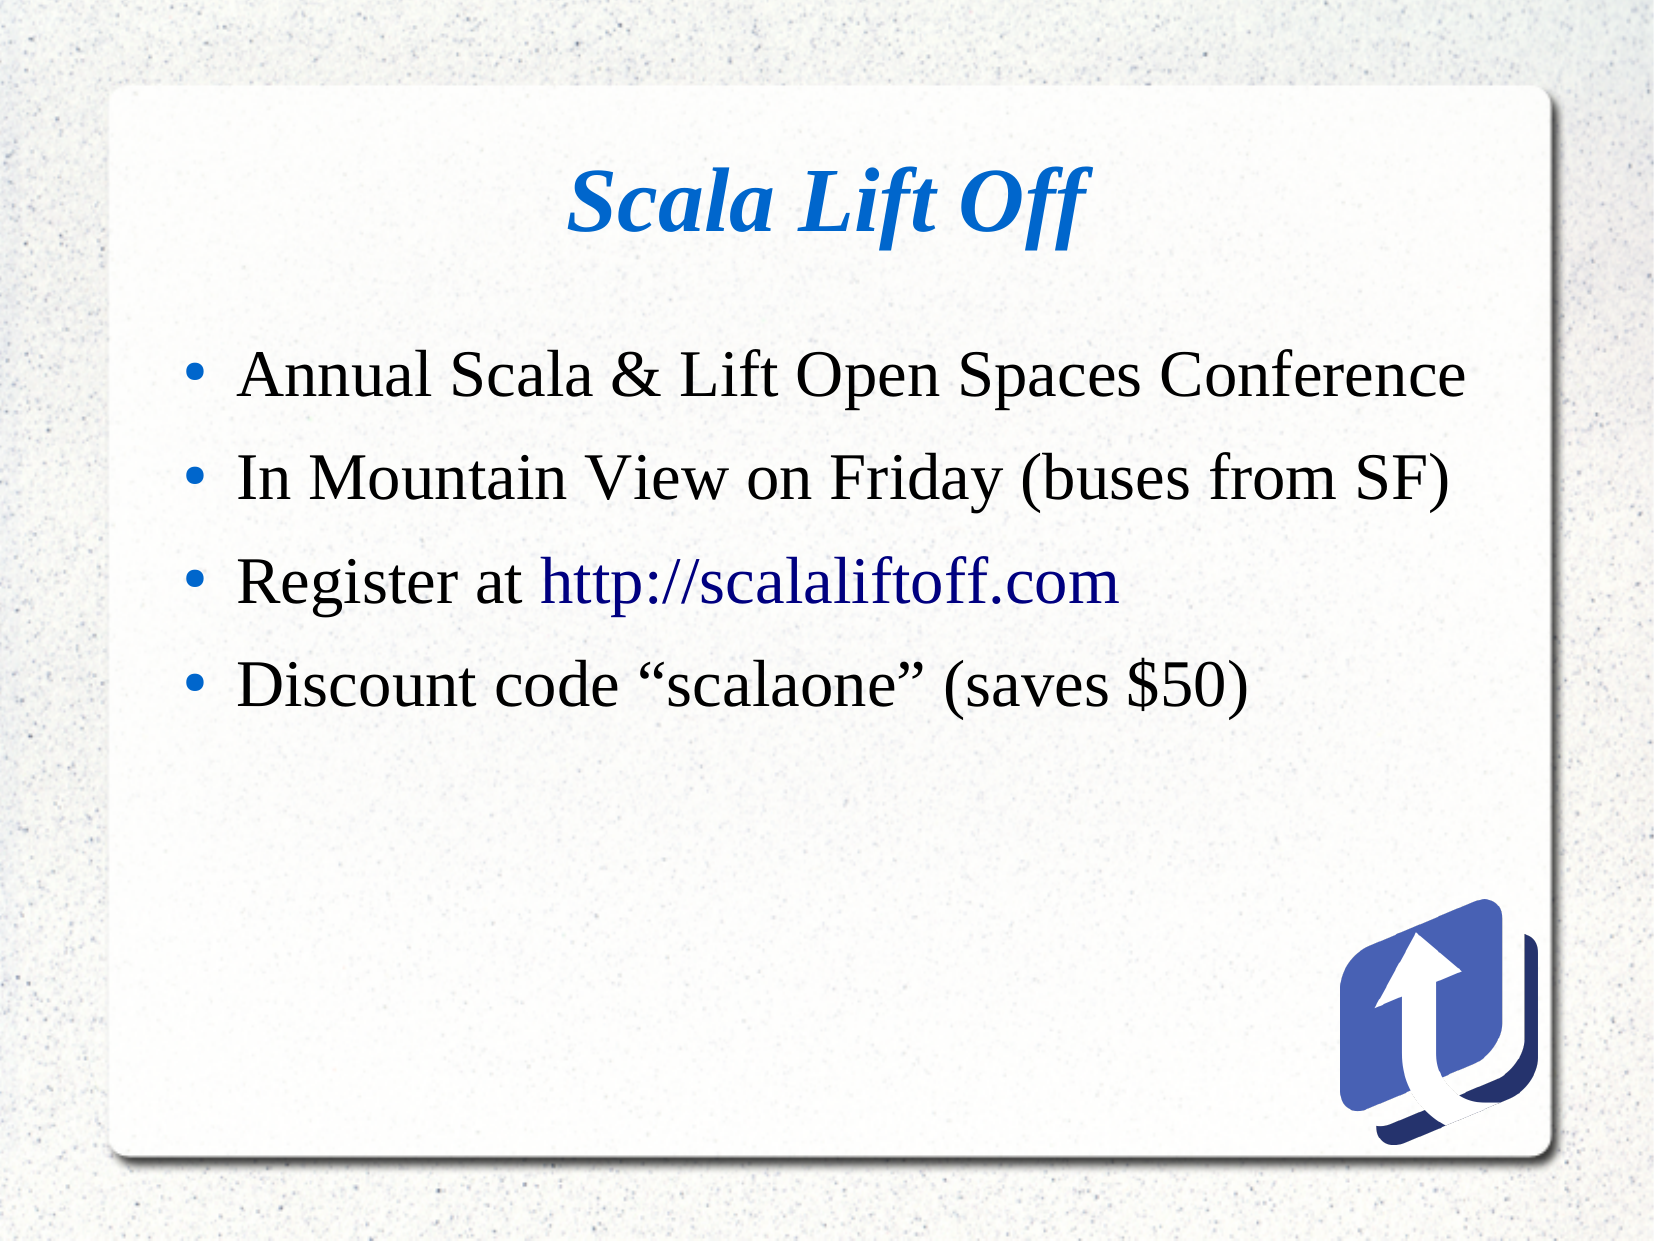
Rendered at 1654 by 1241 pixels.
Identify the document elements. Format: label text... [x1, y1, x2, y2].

picture [0, 0, 1654, 1241]
list Annual Scala & Lift Open Spaces Conference In Mountain View on Friday (buses from SF) Register at http://scalaliftoff.com Discount code “scalaone” (saves $50) [147, 336, 1506, 1141]
title Scala Lift Off [118, 104, 1536, 297]
